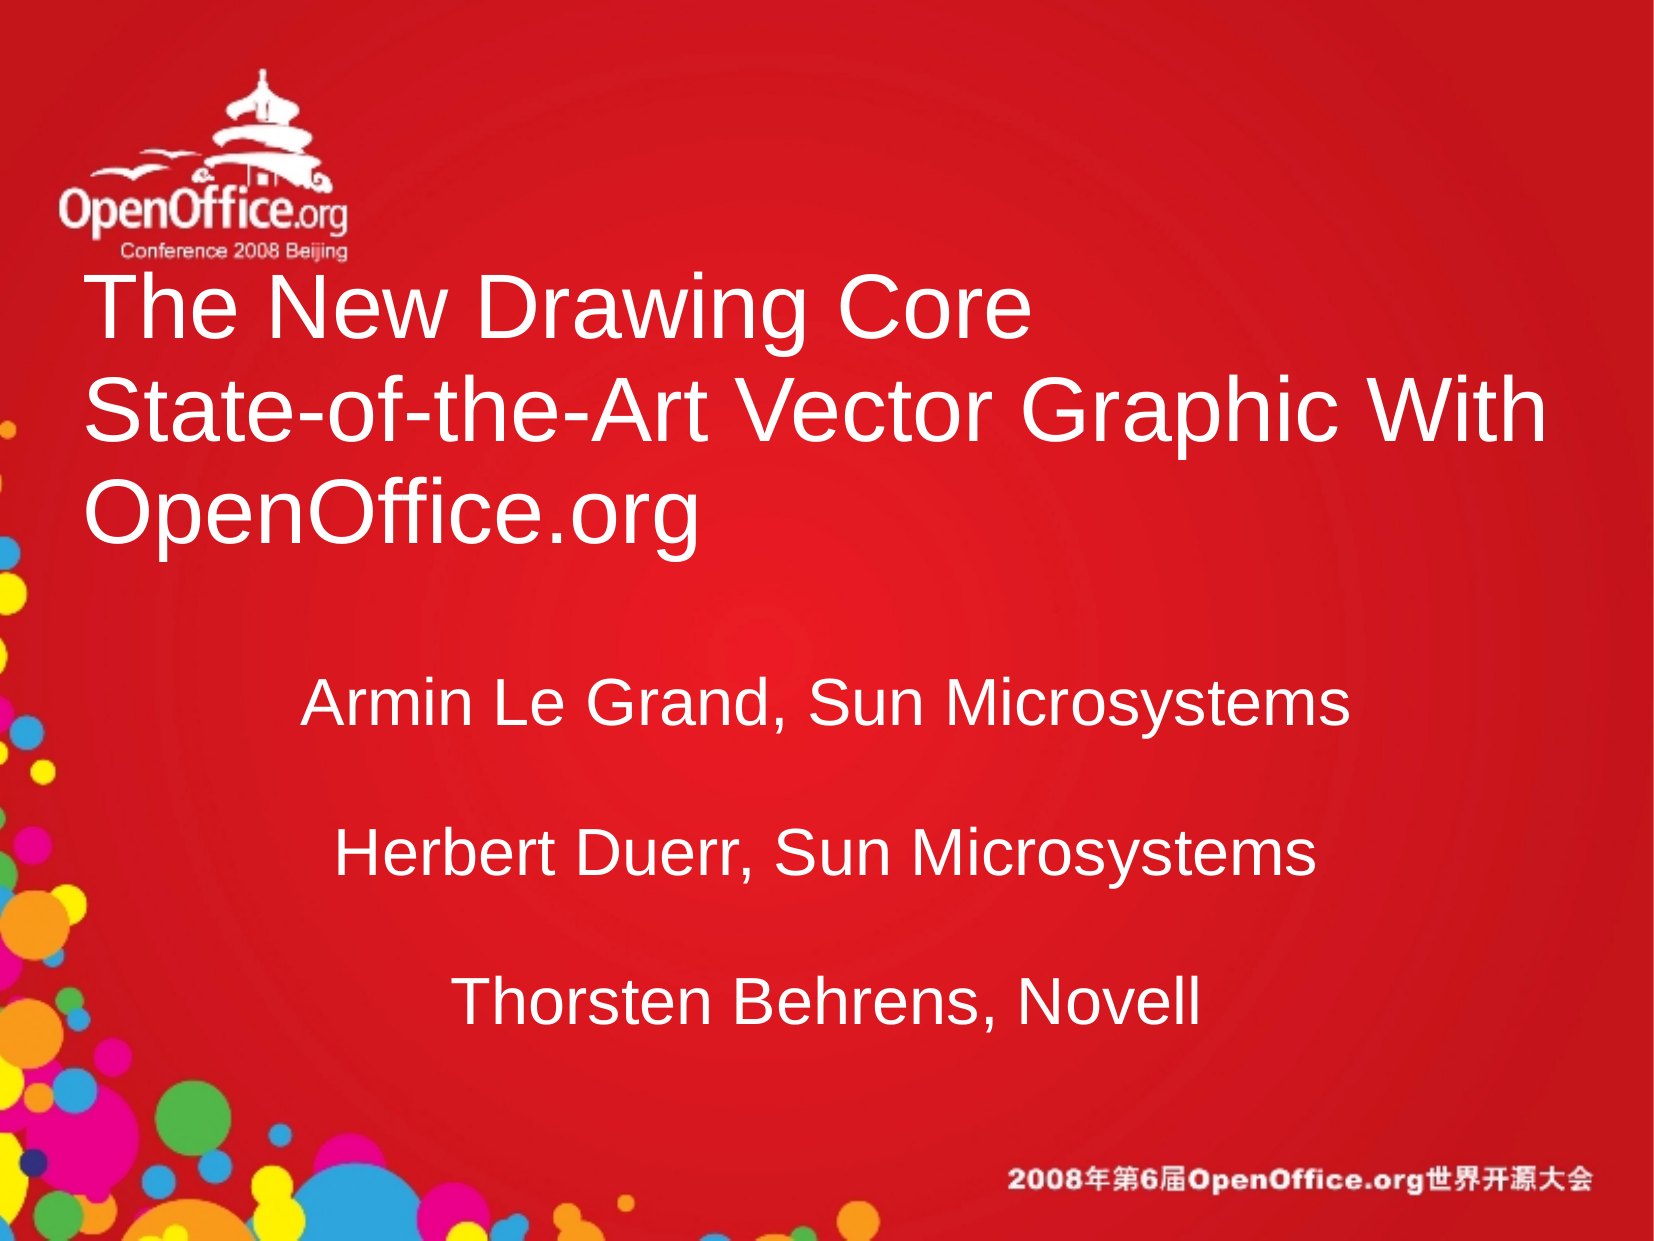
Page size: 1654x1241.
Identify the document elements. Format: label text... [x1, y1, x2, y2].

title The New Drawing Core State-of-the-Art Vector Graphic With OpenOffice.org [82, 255, 1571, 535]
picture [0, 0, 1654, 1241]
subtitle Armin Le Grand, Sun Microsystems Herbert Duerr, Sun Microsystems Thorsten Behrens, Novell [82, 535, 1571, 1094]
